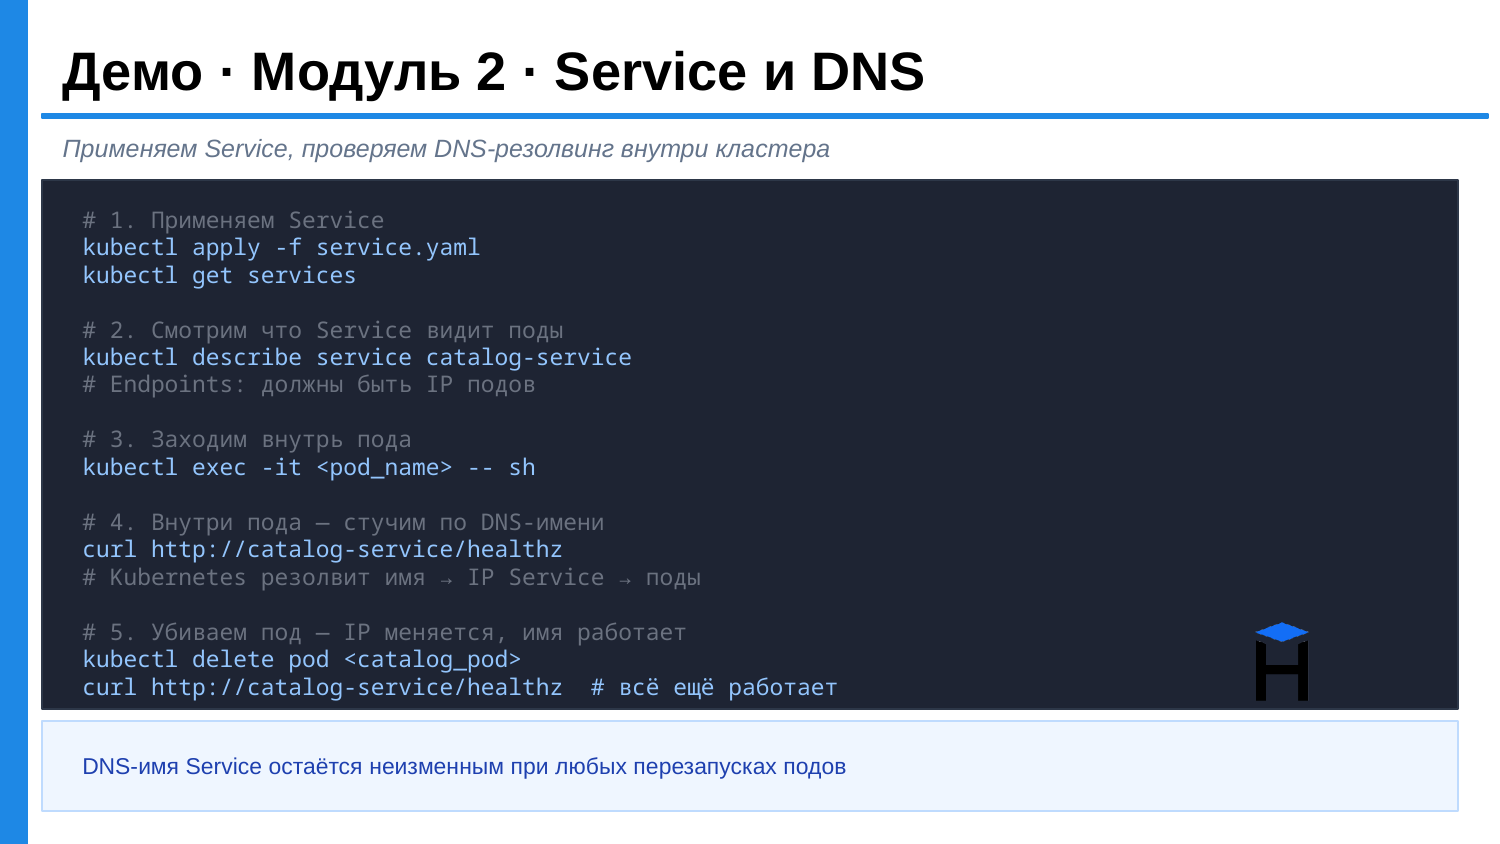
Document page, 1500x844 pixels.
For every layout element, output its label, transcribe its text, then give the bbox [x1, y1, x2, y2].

text_box [0, 0, 27, 844]
picture [1255, 622, 1309, 701]
text_box [41, 179, 1458, 709]
text_box Демо · Модуль 2 · Service и DNS [47, 26, 1488, 110]
text_box Применяем Service, проверяем DNS-резолвинг внутри кластера [47, 123, 1488, 171]
text_box DNS-имя Service остаётся неизменным при любых перезапусках подов [67, 726, 1448, 805]
text_box [41, 113, 1488, 119]
text_box [41, 720, 1458, 811]
text_box # 1. Применяем Service kubectl apply -f service.yaml kubectl get services # 2. Смотрим что Service видит поды kubectl describe service catalog-service # Endpoints: должны быть IP подов # 3. Заходим внутрь пода kubectl exec -it <pod_name> -- sh # 4. Внутри пода — стучим по DNS-имени curl http://catalog-service/healthz # Kubernetes резолвит имя → IP Service → поды # 5. Убиваем под — IP меняется, имя работает kubectl delete pod <catalog_pod> curl http://catalog-service/healthz # всё ещё работает [67, 197, 1448, 691]
